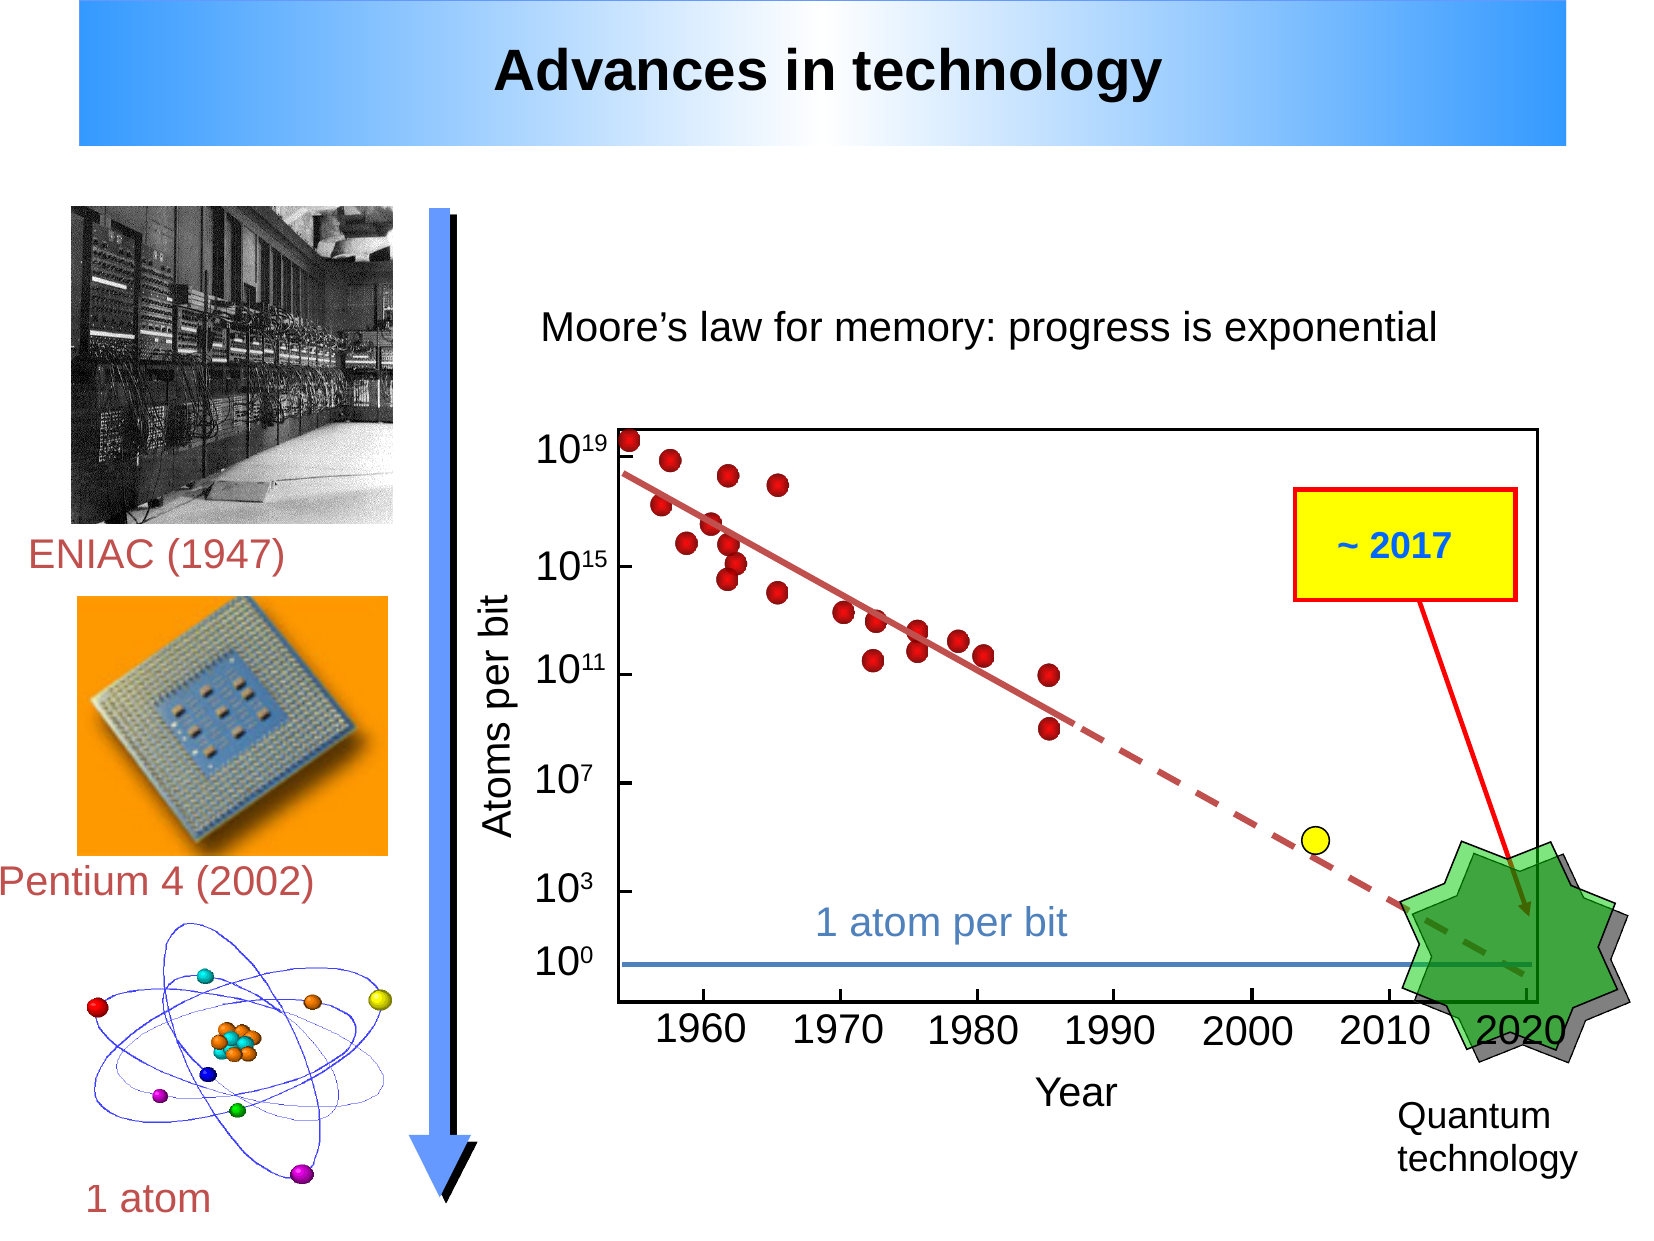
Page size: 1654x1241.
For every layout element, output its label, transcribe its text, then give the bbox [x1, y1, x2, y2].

text_box Pentium 4 (2002) [0, 849, 443, 912]
text_box 1 atom [70, 1166, 339, 1229]
text_box 1990 [1049, 999, 1175, 1062]
picture [71, 206, 393, 524]
text_box 107 [527, 748, 609, 811]
text_box [675, 531, 698, 555]
text_box 1 atom per bit [800, 891, 1091, 953]
text_box Advances in technology [478, 29, 1179, 111]
text_box [1301, 826, 1330, 855]
text_box [623, 428, 641, 452]
text_box [1038, 717, 1061, 741]
text_box 2020 [1460, 999, 1586, 1061]
text_box 1015 [520, 535, 623, 597]
text_box [947, 629, 970, 653]
text_box [906, 636, 929, 663]
text_box 1019 [520, 418, 623, 480]
text_box 1980 [912, 999, 1038, 1061]
picture [77, 596, 388, 856]
text_box [907, 619, 929, 638]
text_box [699, 521, 720, 536]
text_box 1970 [777, 998, 903, 1061]
text_box Quantum technology [1382, 1087, 1594, 1187]
text_box [659, 449, 682, 473]
text_box [766, 581, 789, 605]
text_box [861, 649, 885, 673]
text_box Moore’s law for memory: progress is exponential [537, 266, 1564, 386]
text_box [832, 600, 855, 624]
text_box ~ 2017 [1322, 517, 1488, 575]
text_box [705, 512, 723, 524]
picture [87, 922, 393, 1186]
text_box [79, 0, 1654, 146]
text_box [876, 609, 886, 615]
text_box [1037, 663, 1060, 687]
text_box [1294, 489, 1516, 600]
text_box 103 [519, 856, 609, 919]
text_box [716, 534, 748, 591]
text_box [650, 495, 673, 517]
text_box 1011 [525, 638, 622, 700]
text_box 2000 [1187, 1000, 1313, 1062]
text_box Year [1019, 1061, 1146, 1123]
text_box [717, 464, 740, 488]
text_box 1960 [640, 997, 766, 1060]
text_box 2010 [1324, 999, 1495, 1062]
text_box Atoms per bit [461, 579, 528, 855]
text_box [972, 644, 995, 668]
text_box [865, 614, 887, 633]
text_box 100 [519, 930, 609, 993]
text_box [1400, 841, 1618, 1003]
text_box [766, 473, 790, 497]
text_box ENIAC (1947) [13, 523, 414, 586]
